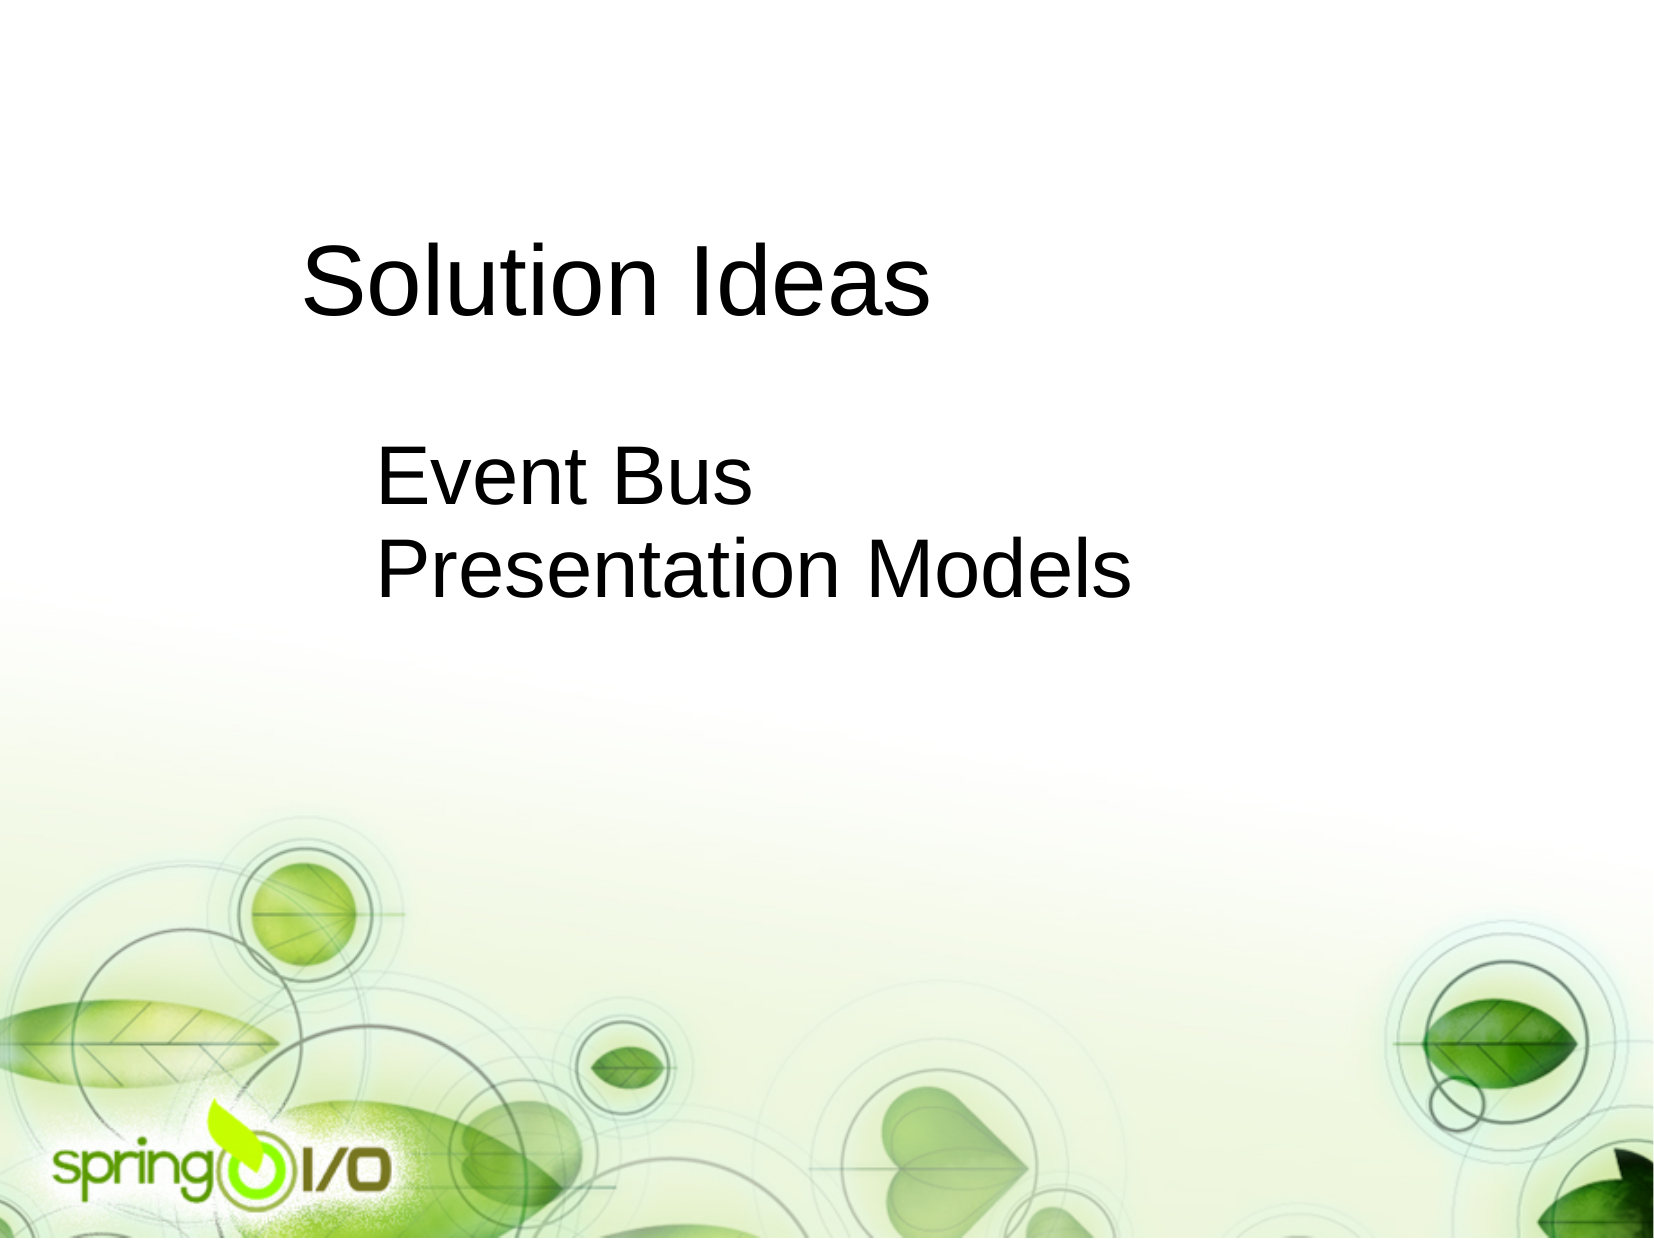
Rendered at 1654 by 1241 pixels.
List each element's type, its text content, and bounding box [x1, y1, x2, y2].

picture [0, 0, 1654, 1238]
subtitle Solution Ideas Event Bus Presentation Models [300, 225, 1571, 1109]
